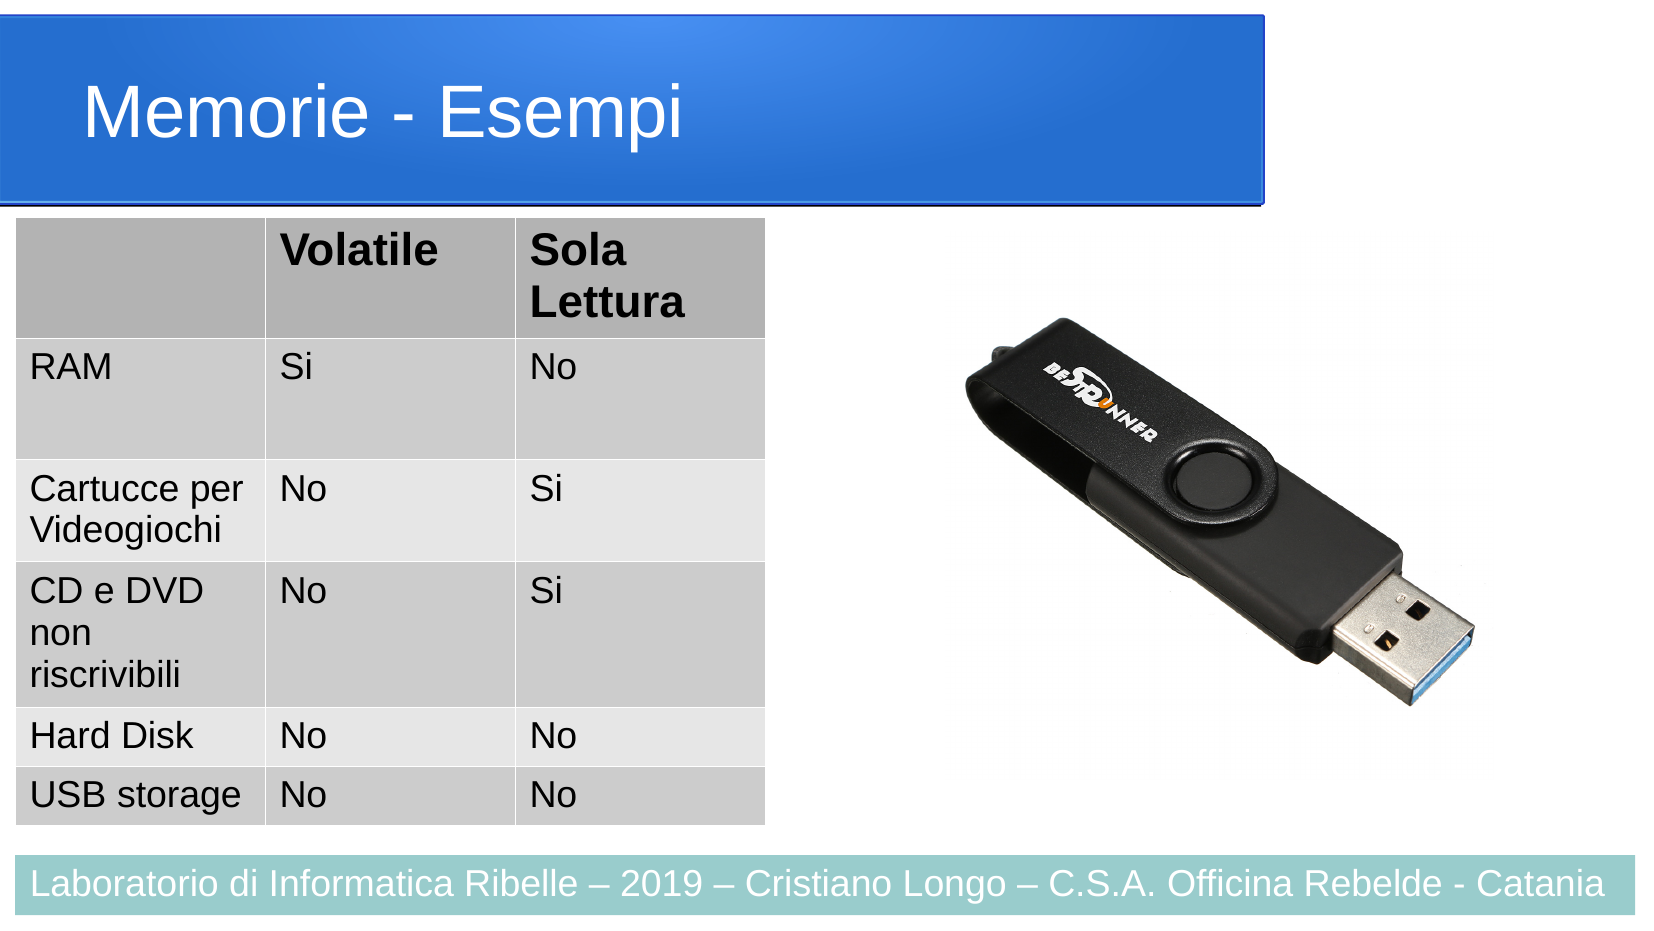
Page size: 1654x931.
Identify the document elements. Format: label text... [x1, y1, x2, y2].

table_cell No [266, 562, 515, 707]
table_cell Si [516, 460, 765, 561]
table_cell CD e DVD non riscrivibili [16, 562, 265, 707]
table_header Volatile [266, 218, 515, 338]
picture [945, 231, 1494, 781]
table_header [16, 218, 265, 338]
table_cell No [516, 767, 765, 825]
table_cell No [266, 708, 515, 766]
table_cell No [516, 708, 765, 766]
table_cell No [266, 460, 515, 561]
table_cell Hard Disk [16, 708, 265, 766]
text_box Laboratorio di Informatica Ribelle – 2019 – Cristiano Longo – C.S.A. Officina Rebelde - Catania [15, 855, 1636, 916]
title Memorie - Esempi [82, 29, 1235, 196]
table_cell No [516, 339, 765, 459]
table_cell Si [516, 562, 765, 707]
table_header Sola Lettura [516, 218, 765, 338]
table_cell Si [266, 339, 515, 459]
table_cell No [266, 767, 515, 825]
table_cell Cartucce per Videogiochi [16, 460, 265, 561]
table_cell RAM [16, 339, 265, 459]
table_cell USB storage [16, 767, 265, 825]
